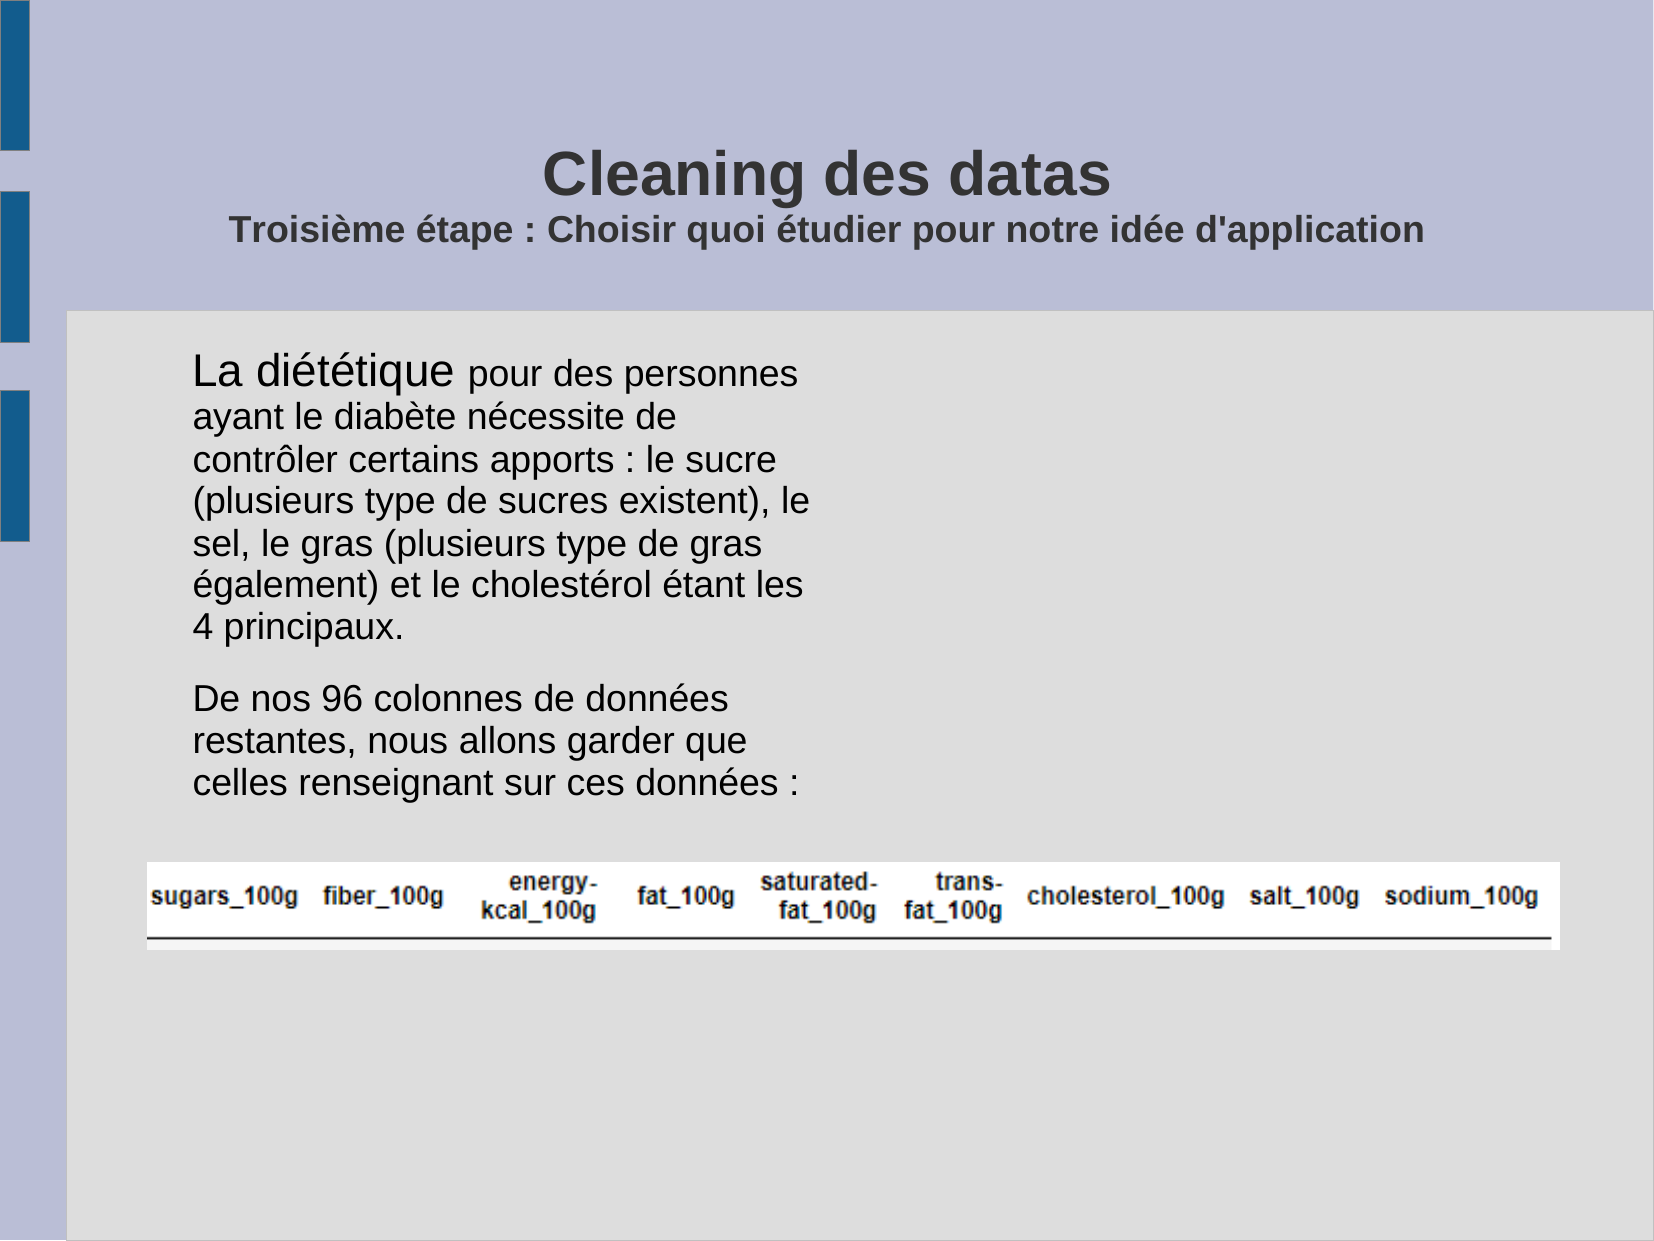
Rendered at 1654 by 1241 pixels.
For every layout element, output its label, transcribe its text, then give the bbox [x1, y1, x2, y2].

list La diététique pour des personnes ayant le diabète nécessite de contrôler certains apports : le sucre (plusieurs type de sucres existent), le sel, le gras (plusieurs type de gras également) et le cholestérol étant les 4 principaux. De nos 96 colonnes de données restantes, nous allons garder que celles renseignant sur ces données : [121, 344, 811, 804]
picture [147, 862, 1560, 950]
title Cleaning des datas Troisième étape : Choisir quoi étudier pour notre idée d'application [121, 91, 1534, 299]
